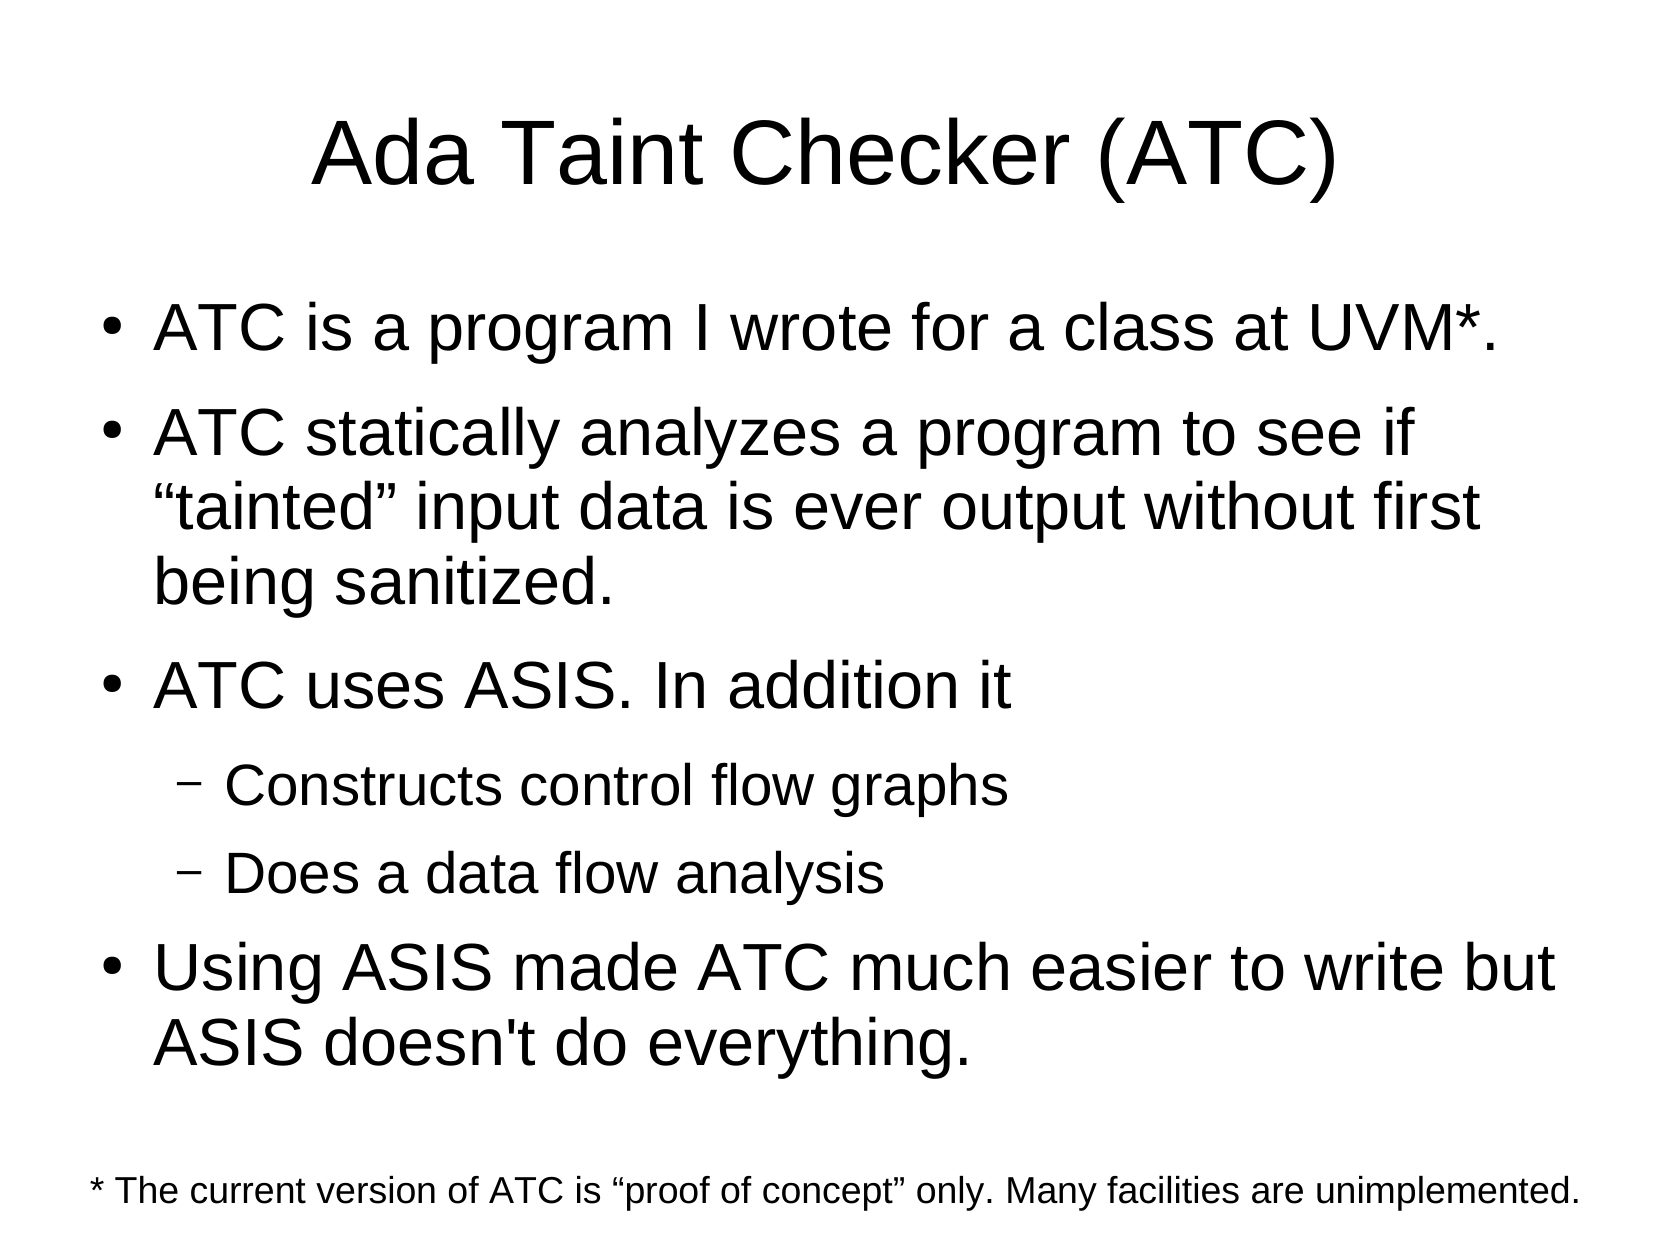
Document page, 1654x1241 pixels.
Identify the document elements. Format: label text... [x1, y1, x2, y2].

list ATC is a program I wrote for a class at UVM*. ATC statically analyzes a program to see if “tainted” input data is ever output without first being sanitized. ATC uses ASIS. In addition it Constructs control flow graphs Does a data flow analysis Using ASIS made ATC much easier to write but ASIS doesn't do everything. [82, 290, 1571, 1109]
title Ada Taint Checker (ATC) [82, 49, 1571, 257]
text_box * The current version of ATC is “proof of concept” only. Many facilities are unimplemented. [75, 1162, 1597, 1220]
